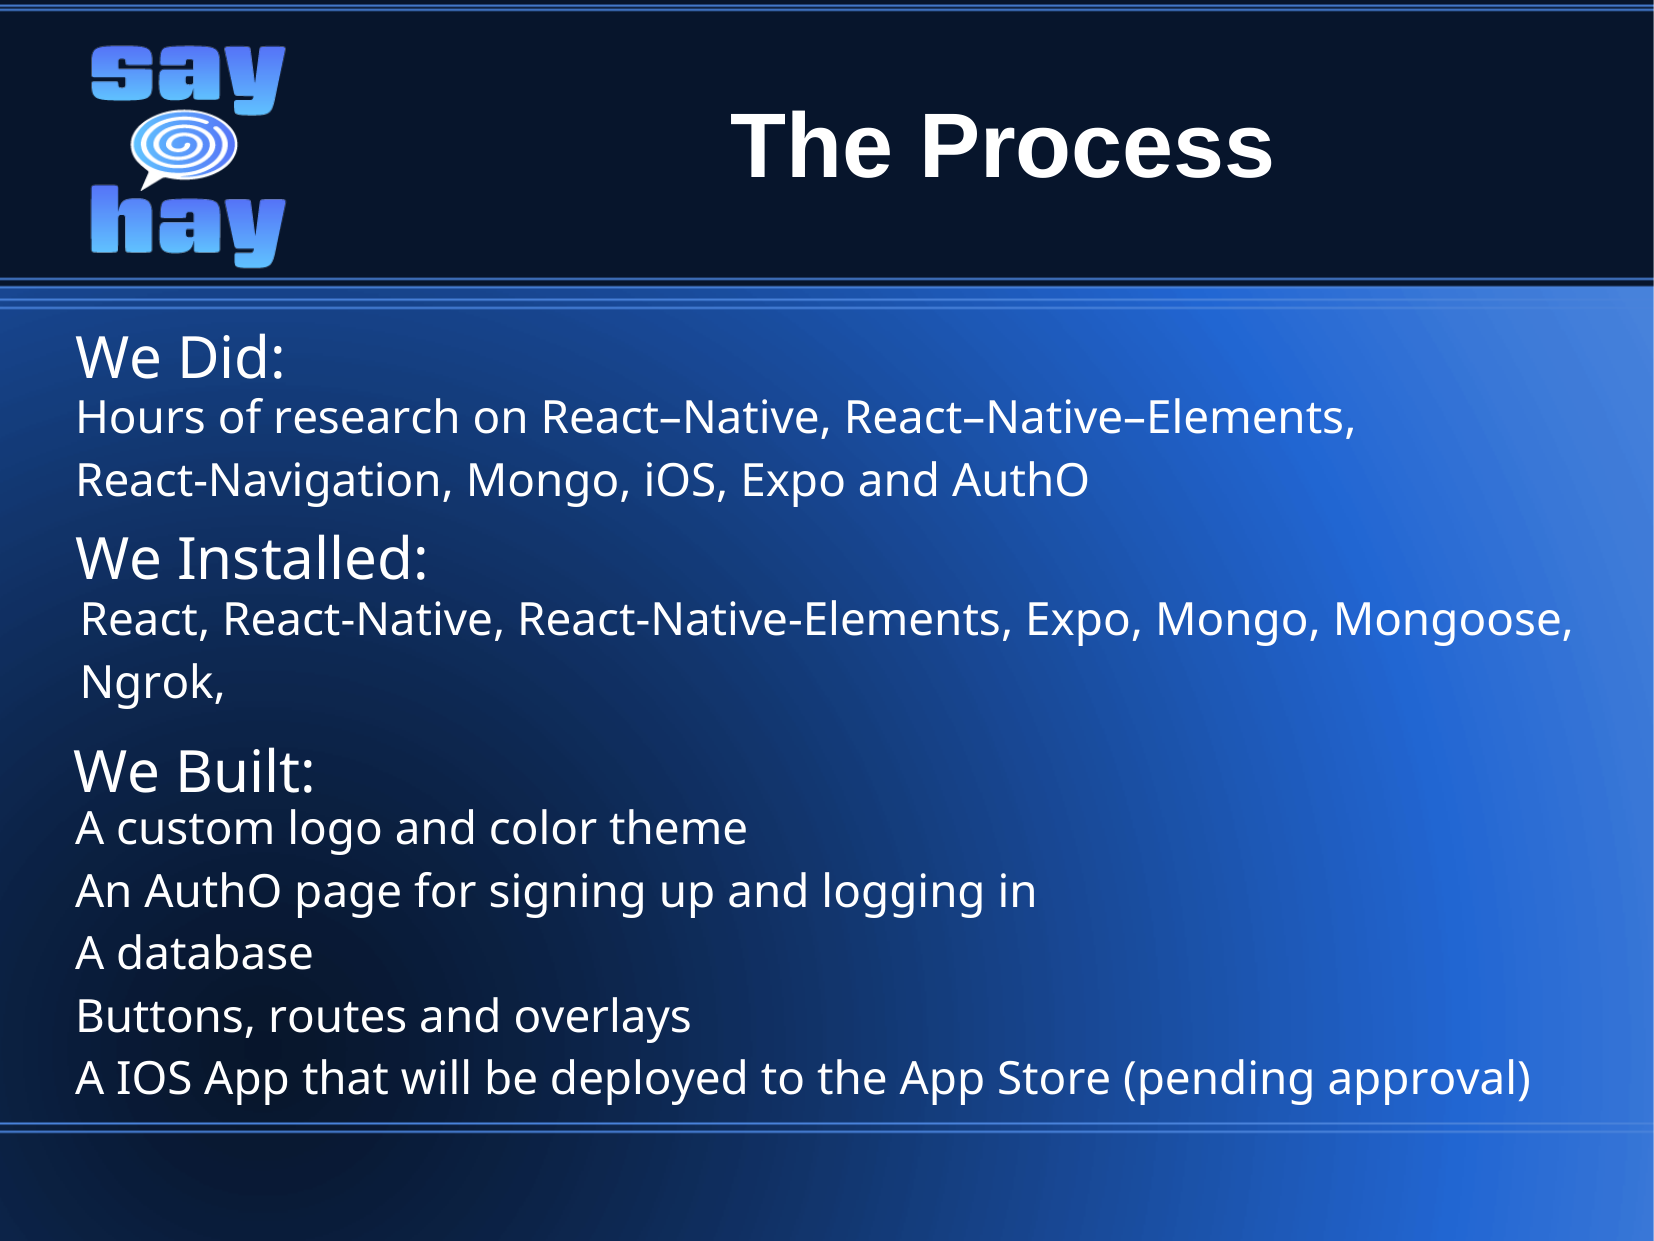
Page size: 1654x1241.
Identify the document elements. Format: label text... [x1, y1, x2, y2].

title The Process [401, 42, 1606, 250]
text_box A custom logo and color theme An AuthO page for signing up and logging in A database Buttons, routes and overlays A IOS App that will be deployed to the App Store (pending approval) [75, 807, 1576, 1097]
text_box We Did: [75, 318, 1553, 394]
text_box React, React-Native, React-Native-Elements, Expo, Mongo, Mongoose, Ngrok, [79, 591, 1580, 707]
picture [0, 0, 1654, 1241]
text_box We Installed: [75, 572, 1553, 595]
text_box We Built: [73, 732, 1551, 808]
text_box Hours of research on React–Native, React–Native–Elements, React-Navigation, Mongo, iOS, Expo and AuthO [75, 385, 1576, 572]
